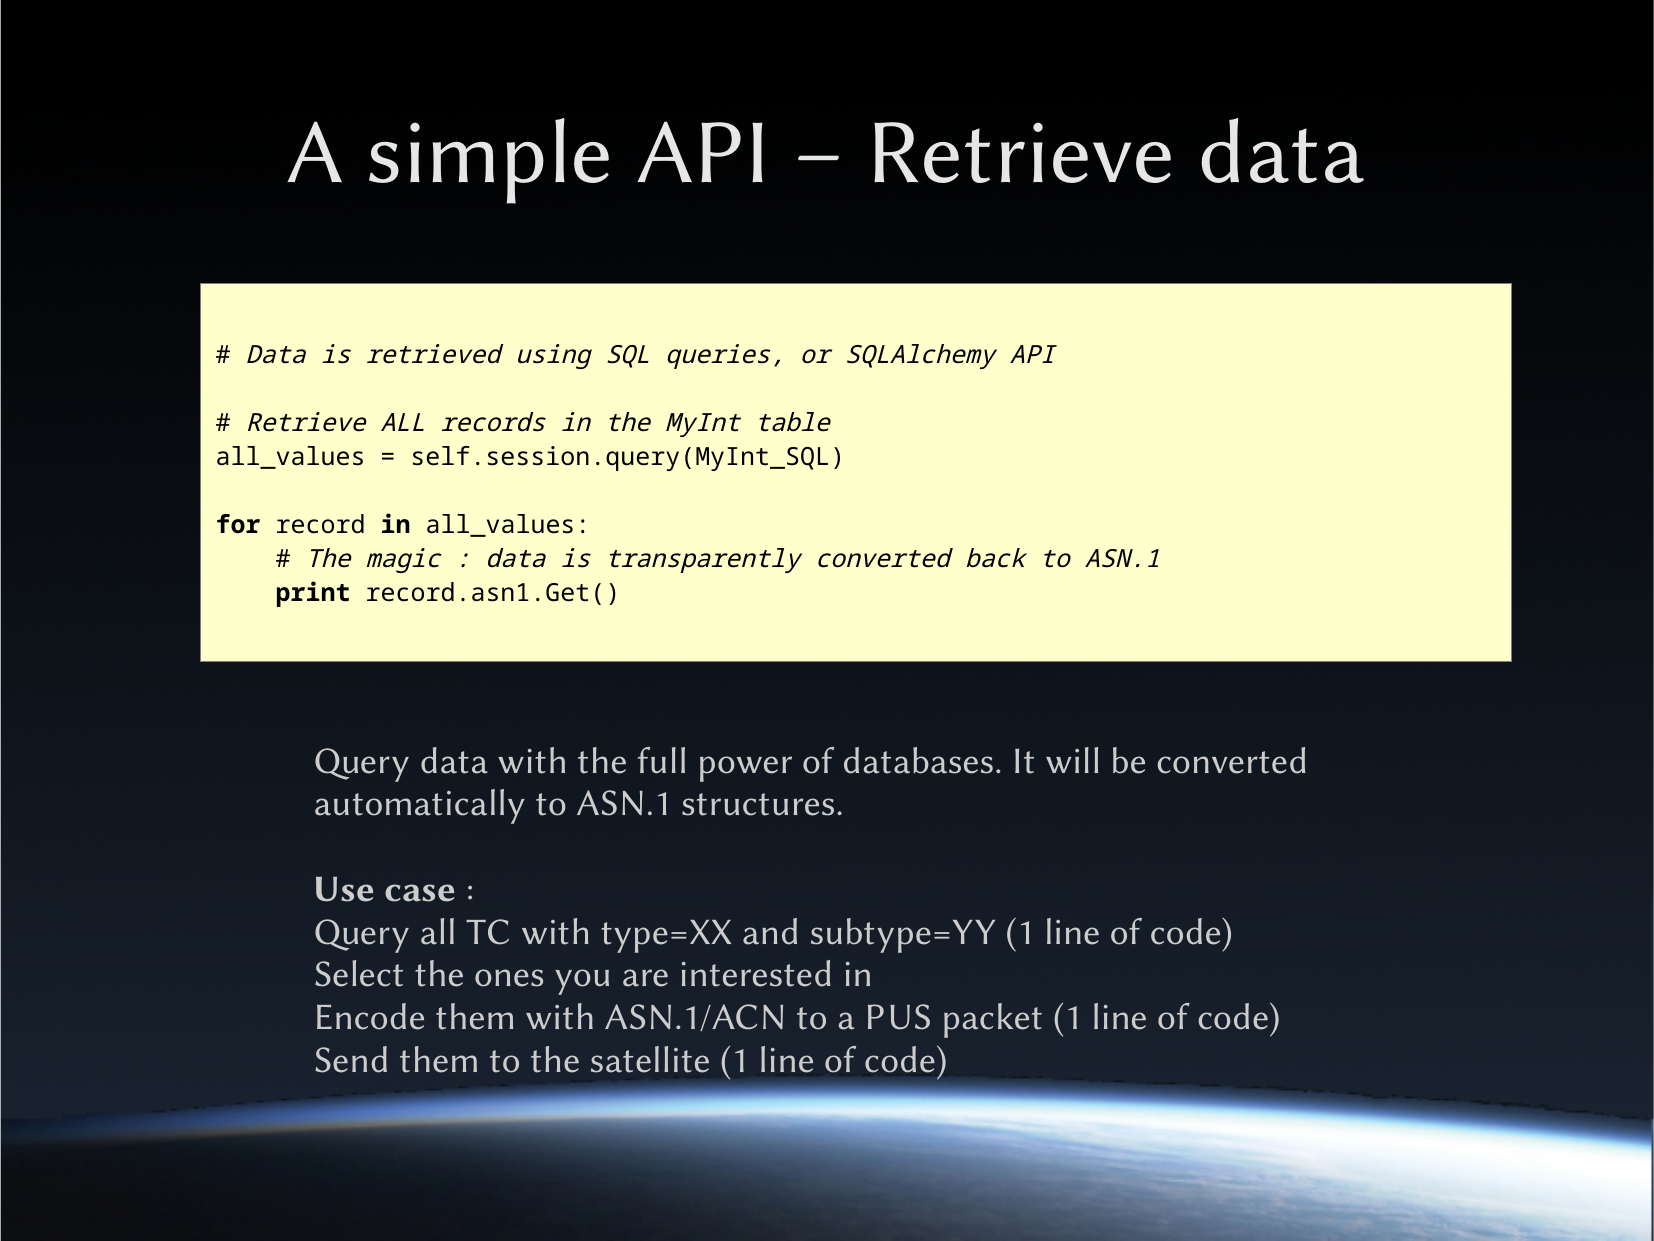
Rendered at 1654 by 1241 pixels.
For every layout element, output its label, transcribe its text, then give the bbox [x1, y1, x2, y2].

title A simple API – Retrieve data [82, 49, 1571, 257]
picture [0, 0, 1654, 1241]
text_box # Data is retrieved using SQL queries, or SQLAlchemy API # Retrieve ALL records in the MyInt table all_values = self.session.query(MyInt_SQL) for record in all_values: # The magic : data is transparently converted back to ASN.1 print record.asn1.Get() [200, 283, 1512, 662]
text_box Query data with the full power of databases. It will be converted automatically to ASN.1 structures. Use case : Query all TC with type=XX and subtype=YY (1 line of code) Select the ones you are interested in Encode them with ASN.1/ACN to a PUS packet (1 line of code) Send them to the satellite (1 line of code) [298, 732, 1323, 1092]
